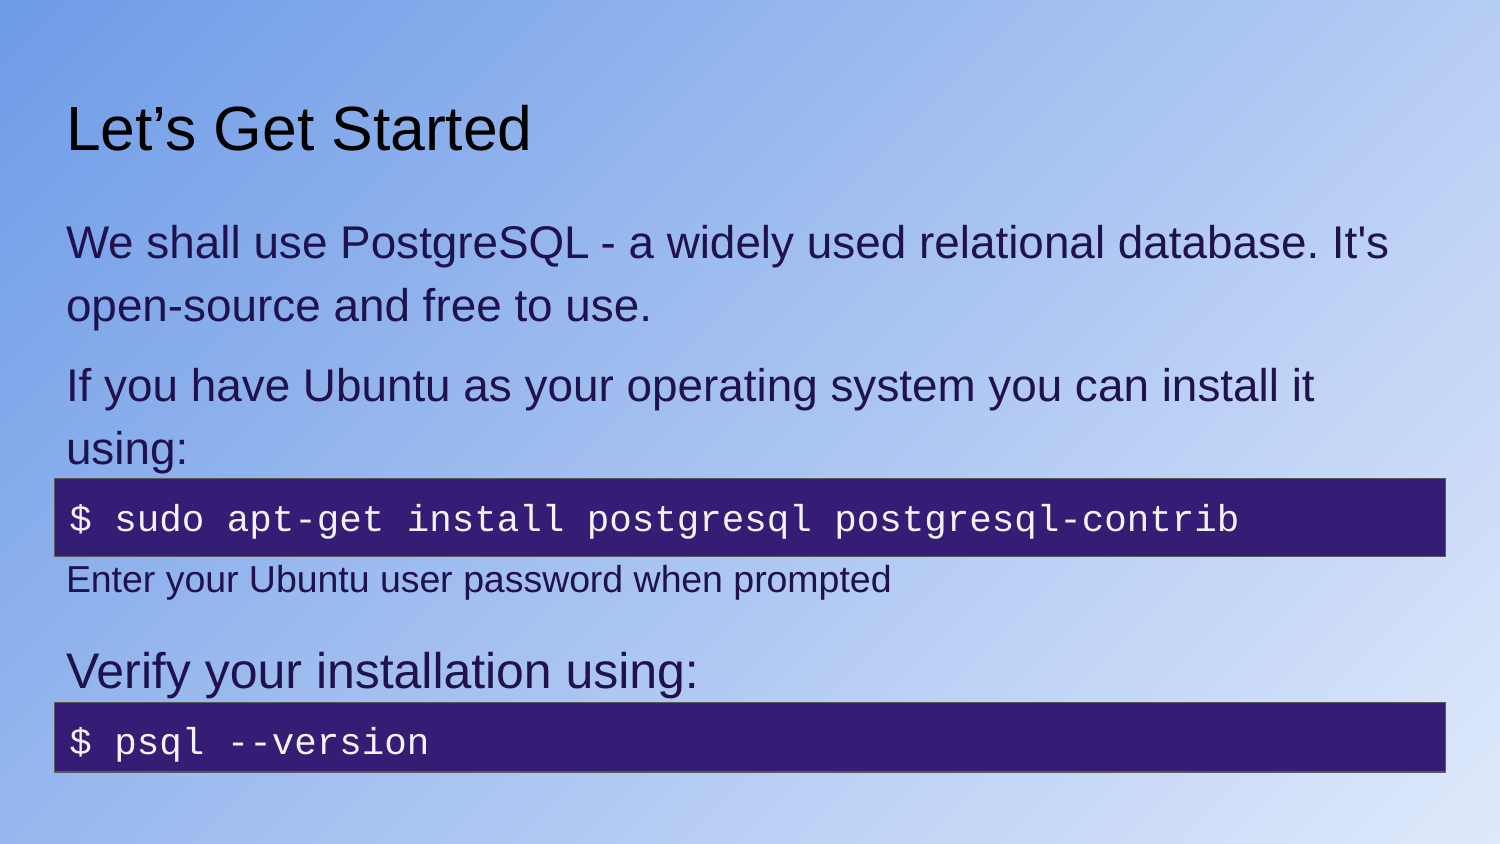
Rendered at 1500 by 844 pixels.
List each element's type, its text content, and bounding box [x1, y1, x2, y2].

text_box $ sudo apt-get install postgresql postgresql-contrib [54, 478, 1446, 557]
text_box $ psql --version [54, 702, 1446, 772]
list We shall use PostgreSQL - a widely used relational database. It's open-source and free to use. If you have Ubuntu as your operating system you can install it using: Enter your Ubuntu user password when prompted Verify your installation using: [51, 189, 1449, 750]
title Let’s Get Started [51, 72, 1449, 167]
